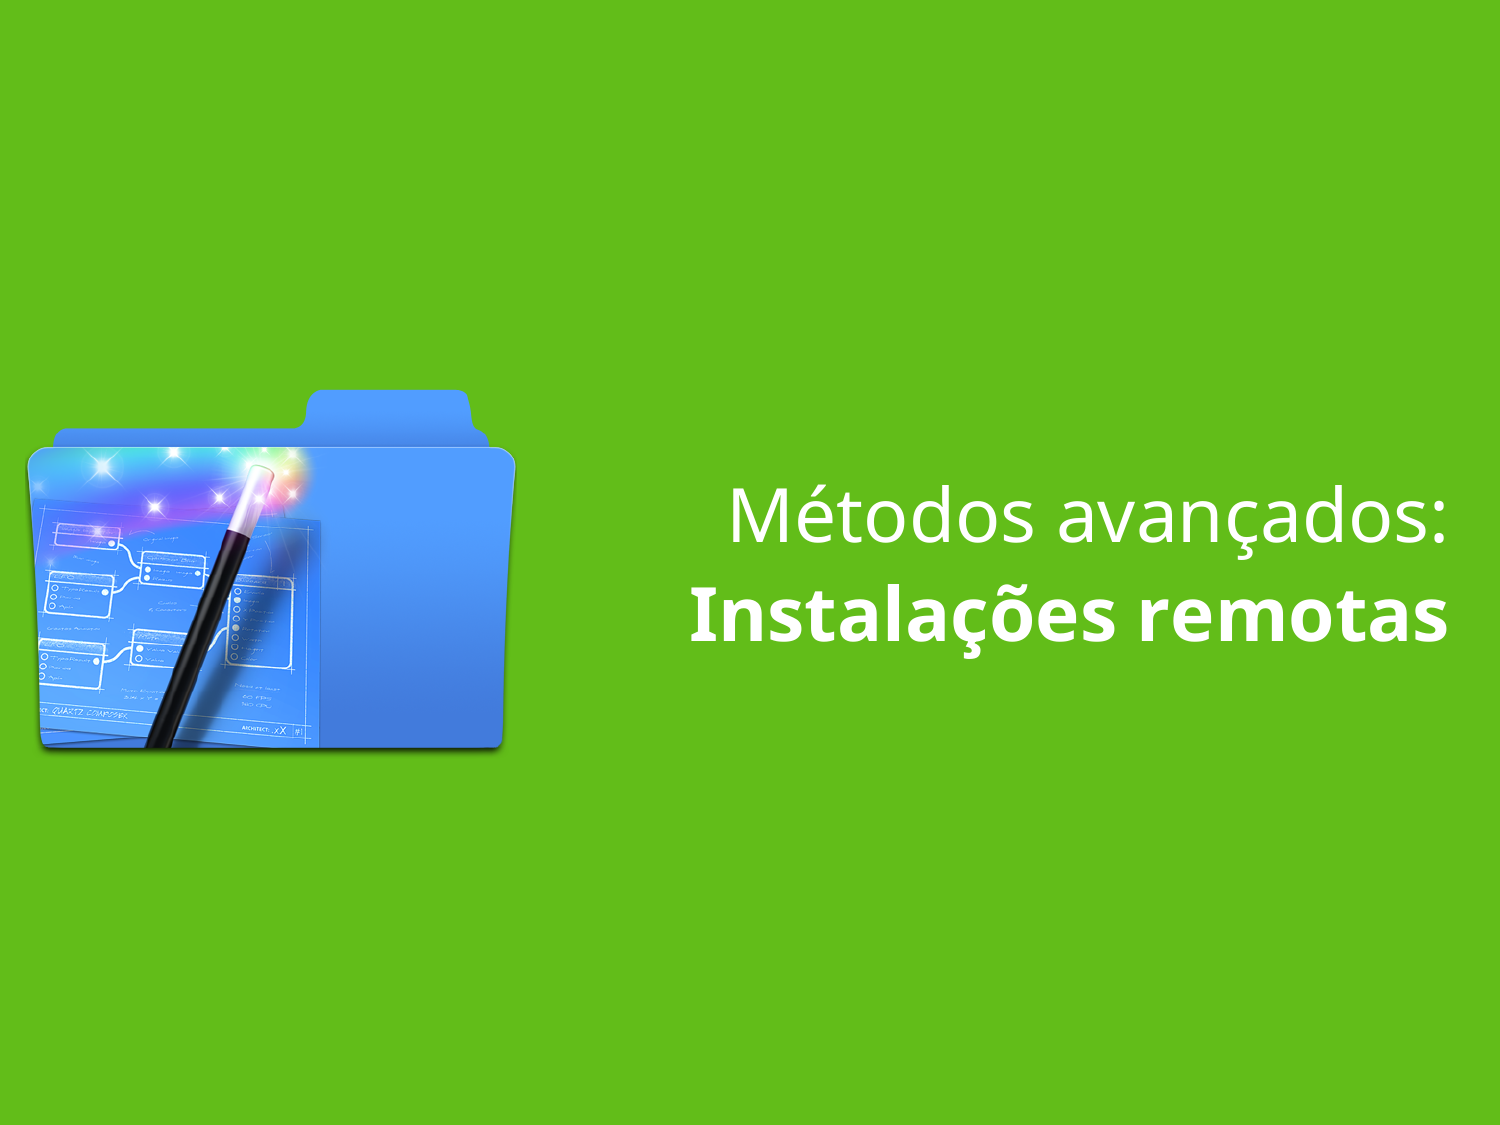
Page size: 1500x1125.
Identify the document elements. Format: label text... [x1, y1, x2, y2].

picture [25, 317, 517, 808]
title Métodos avançados: Instalações remotas [517, 468, 1451, 657]
